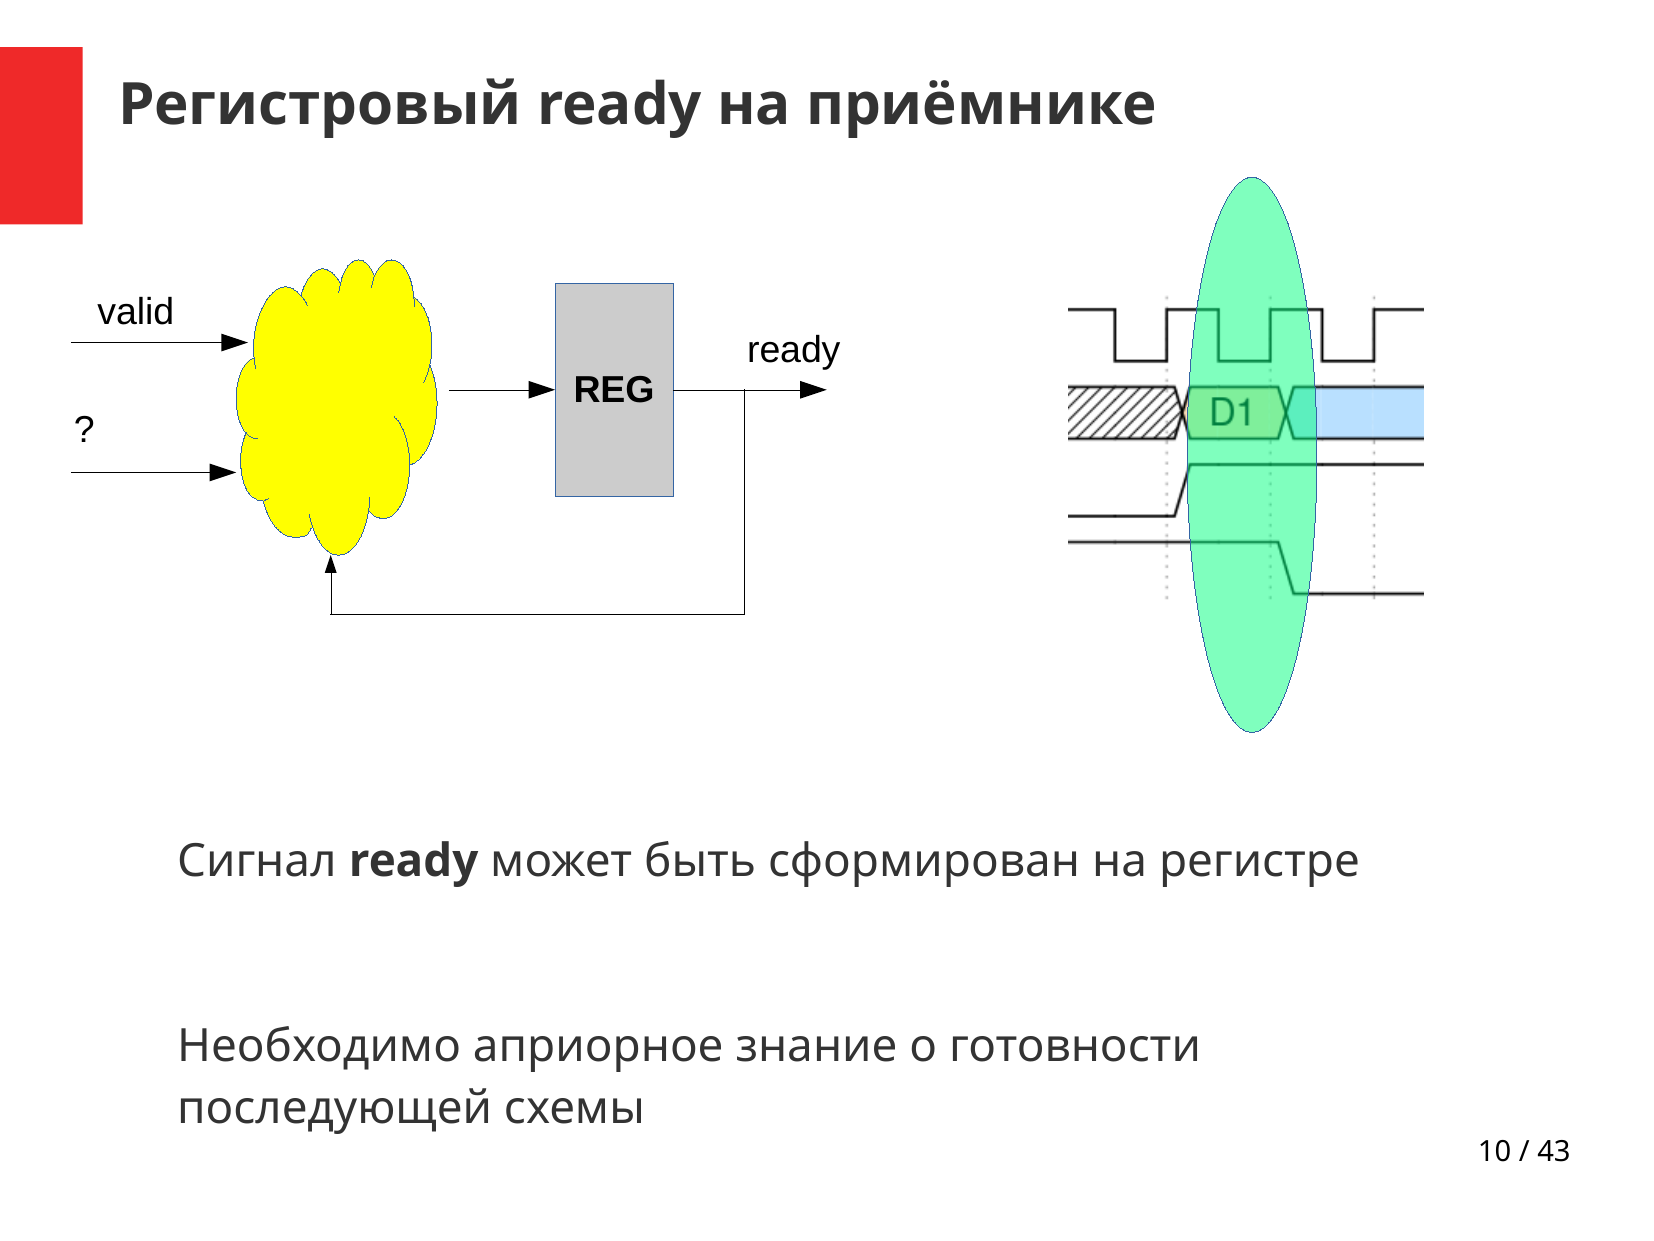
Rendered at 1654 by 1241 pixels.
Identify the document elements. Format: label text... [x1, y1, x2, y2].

text_box ? [59, 401, 110, 458]
text_box [236, 259, 438, 556]
picture [1068, 227, 1214, 662]
picture [1290, 227, 1424, 662]
title Регистровый ready на приёмнике [118, 49, 1571, 154]
list Сигнал ready может быть сформирован на регистре Необходимо априорное знание о готовности последующей схемы [106, 827, 1524, 1123]
text_box valid [82, 283, 189, 340]
text_box [1187, 177, 1317, 733]
text_box REG [555, 283, 674, 497]
text_box ready [732, 321, 856, 378]
